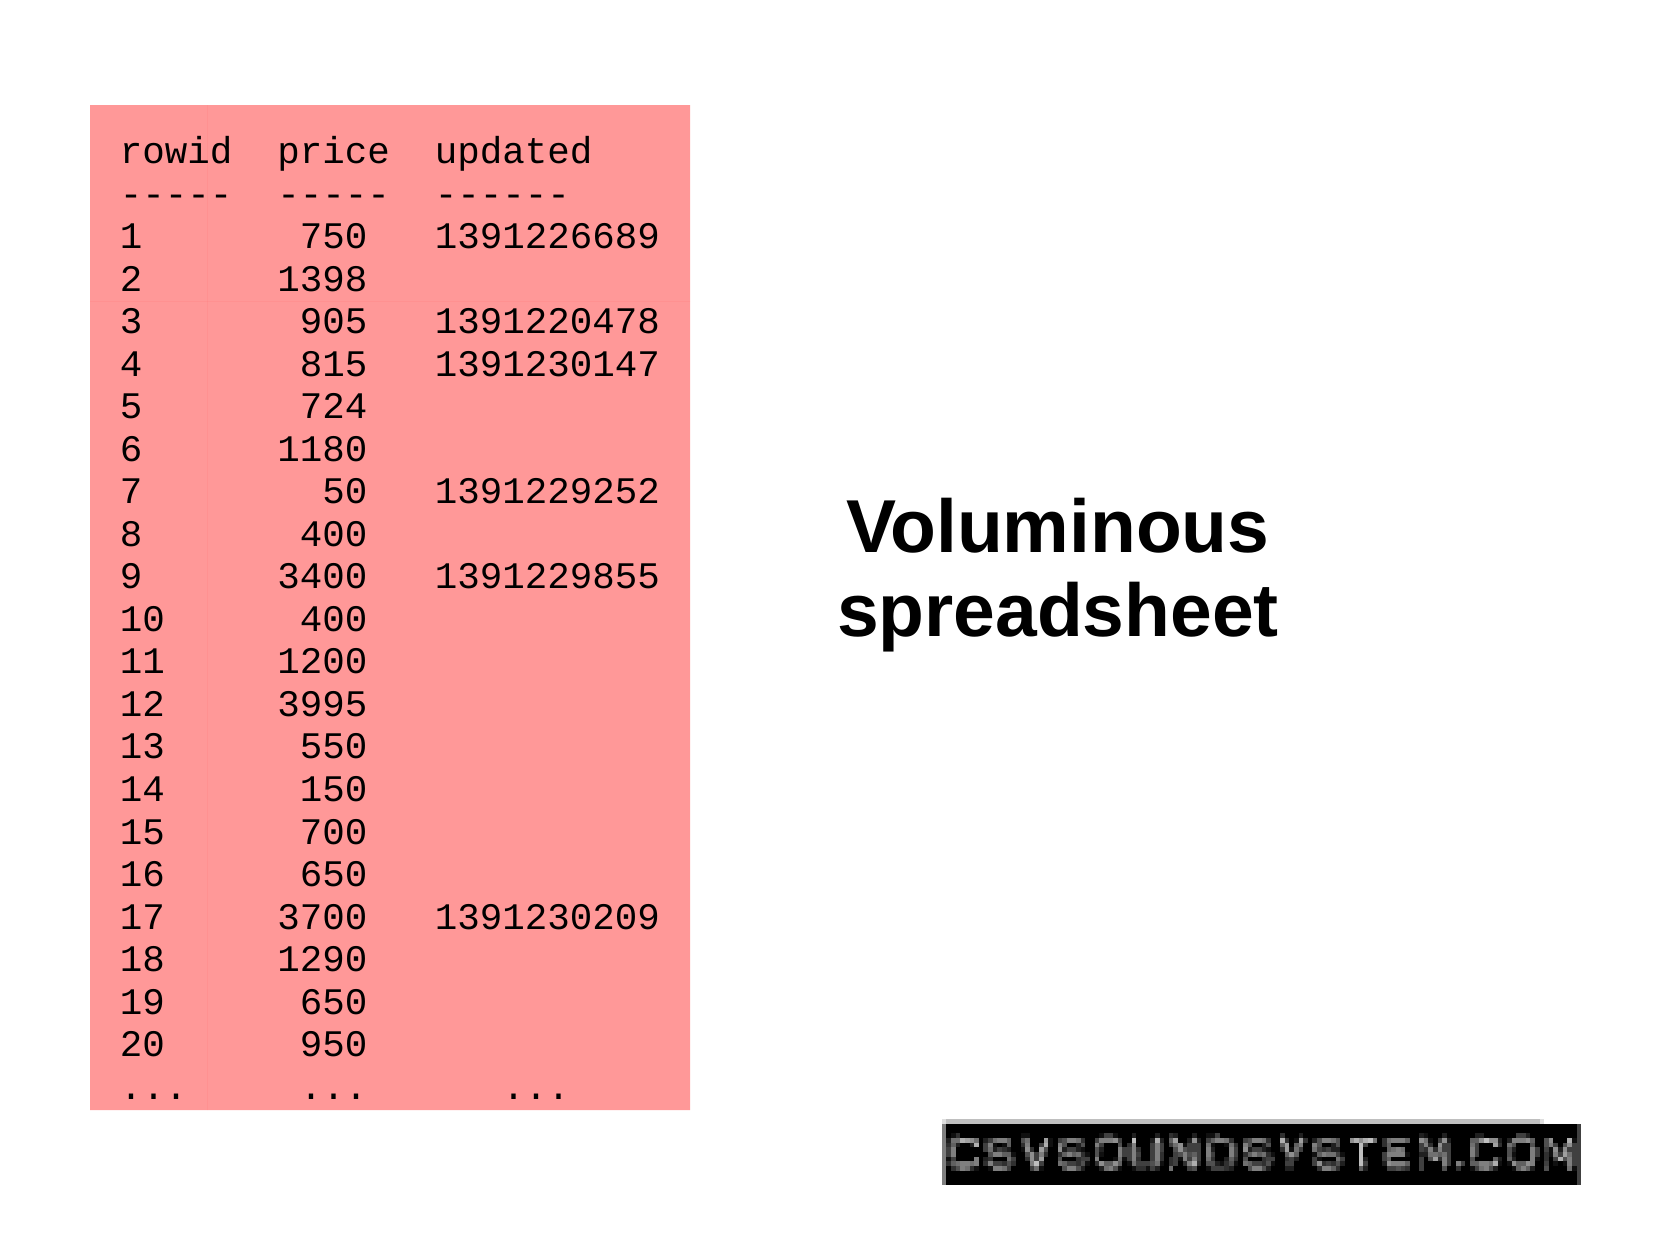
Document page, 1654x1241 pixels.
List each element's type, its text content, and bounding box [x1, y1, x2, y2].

text_box rowid price updated ----- ----- ------ 1 750 1391226689 2 1398 3 905 1391220478 4 815 1391230147 5 724 6 1180 7 50 1391229252 8 400 9 3400 1391229855 10 400 11 1200 12 3995 13 550 14 150 15 700 16 650 17 3700 1391230209 18 1290 19 650 20 950 ... ... ... [105, 125, 810, 1161]
text_box [90, 105, 690, 1110]
picture [933, 1064, 1591, 1185]
text_box Voluminous spreadsheet [822, 477, 1295, 661]
